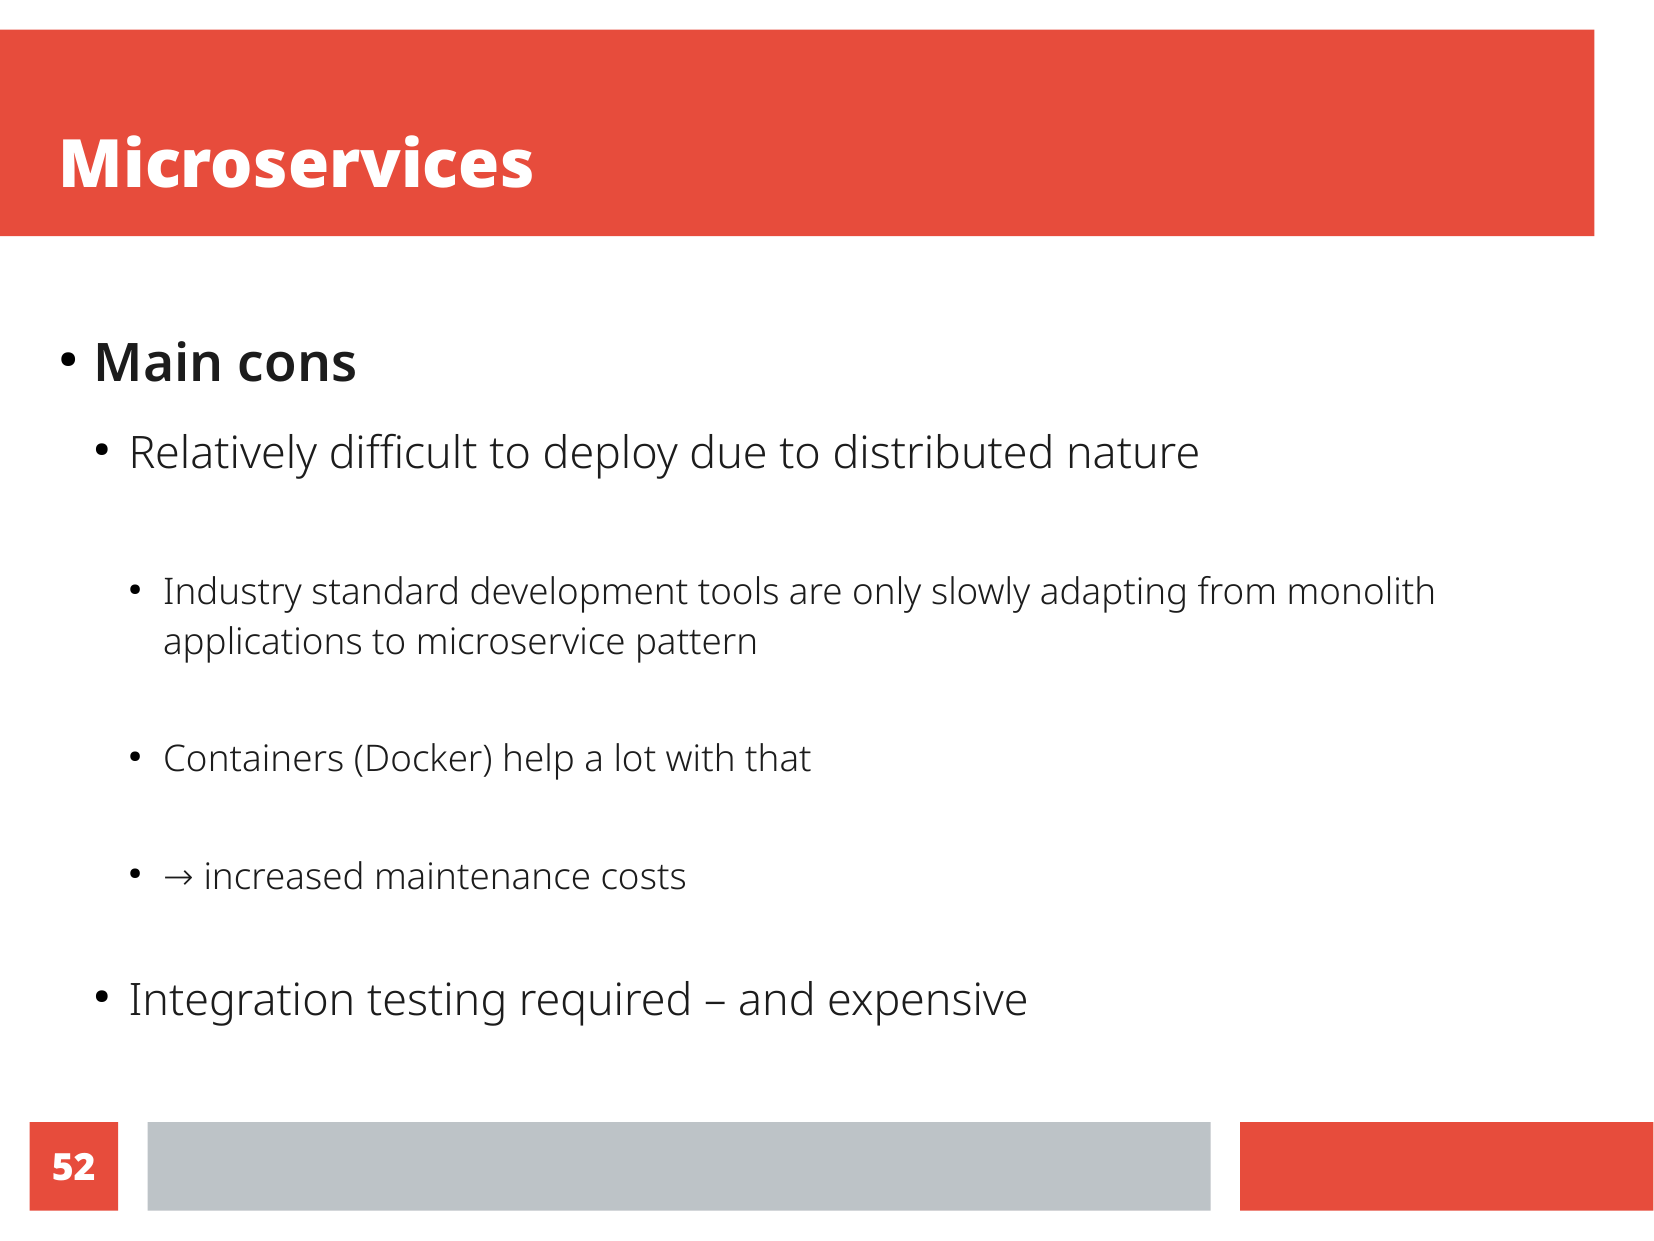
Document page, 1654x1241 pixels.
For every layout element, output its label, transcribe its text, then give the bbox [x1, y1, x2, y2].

title Microservices [59, 59, 1595, 207]
list Main cons Relatively difficult to deploy due to distributed nature Industry standard development tools are only slowly adapting from monolith applications to microservice pattern Containers (Docker) help a lot with that → increased maintenance costs Integration testing required – and expensive [59, 324, 1565, 1093]
